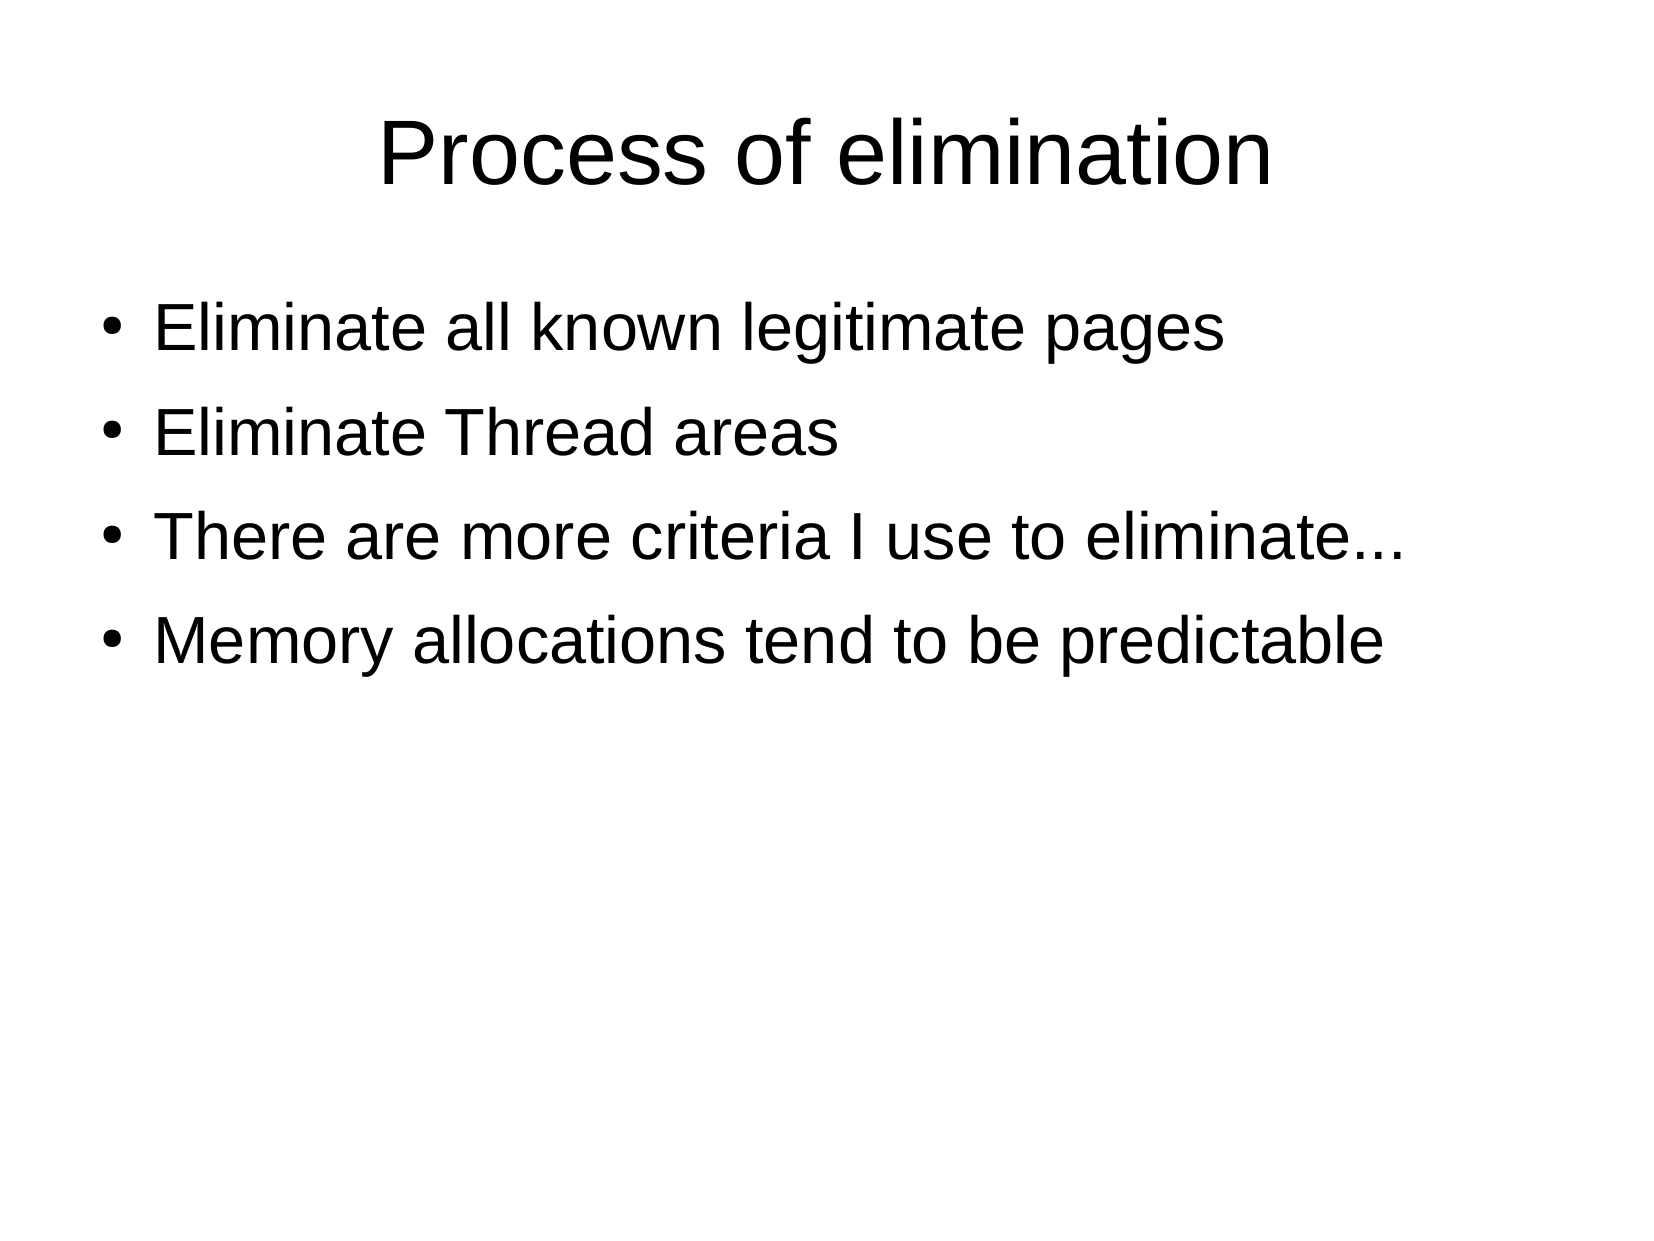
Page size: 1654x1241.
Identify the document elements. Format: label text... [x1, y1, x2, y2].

title Process of elimination [82, 49, 1571, 257]
list Eliminate all known legitimate pages Eliminate Thread areas There are more criteria I use to eliminate... Memory allocations tend to be predictable [82, 290, 1538, 1010]
